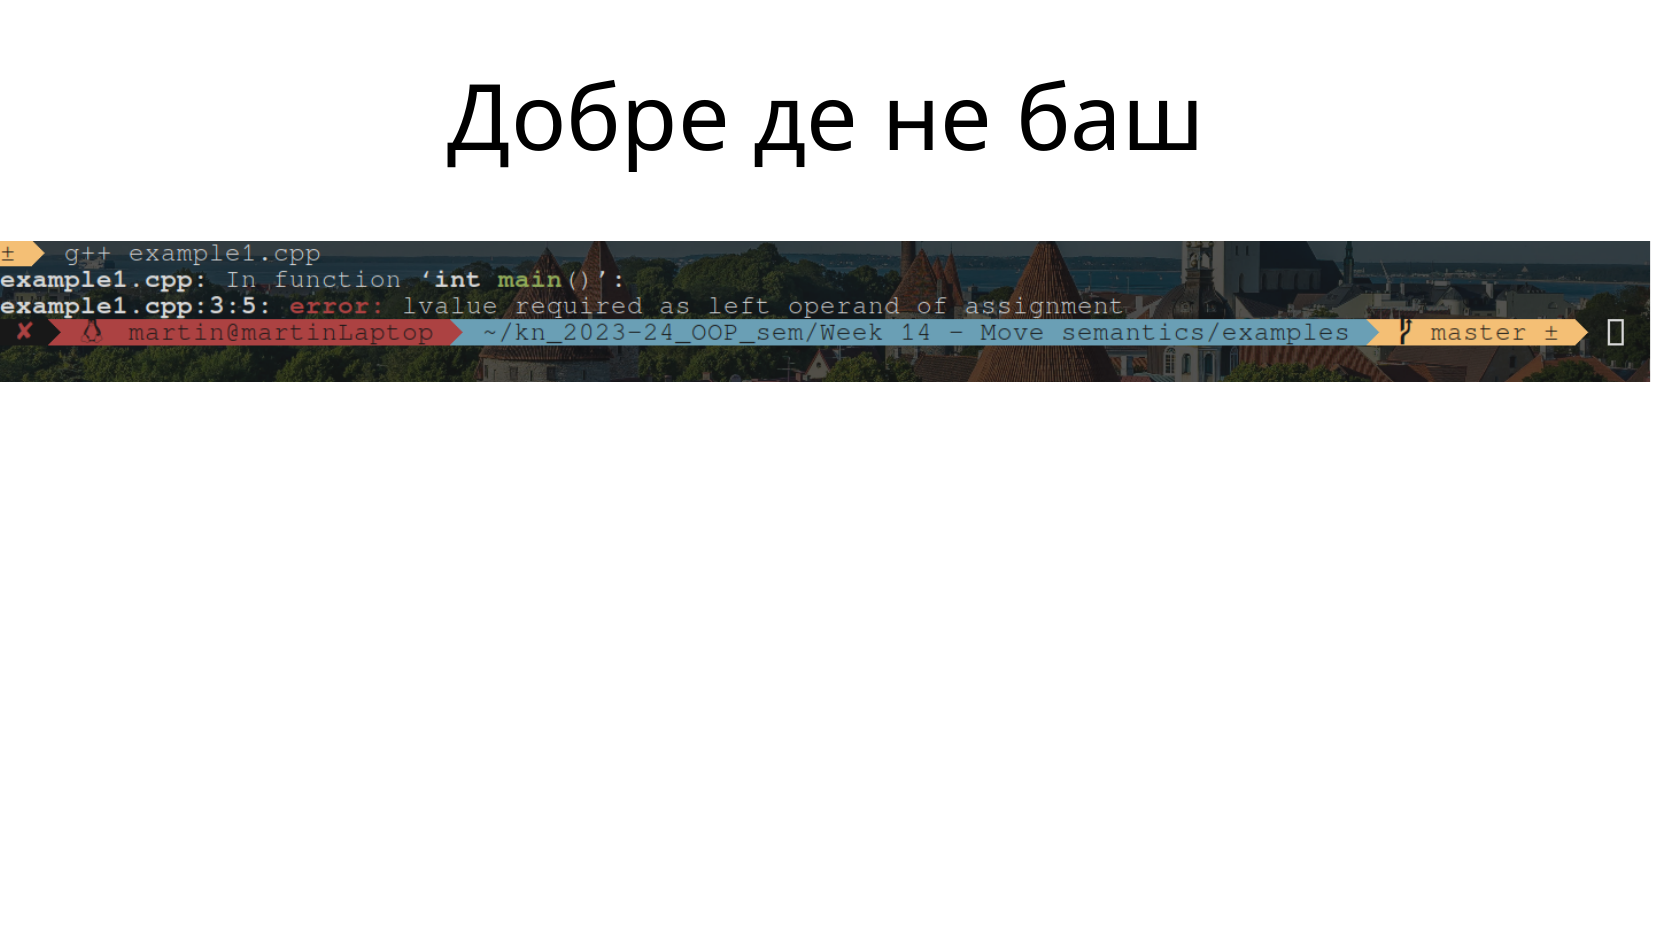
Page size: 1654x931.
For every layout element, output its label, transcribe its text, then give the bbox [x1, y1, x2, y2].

picture [0, 241, 1651, 382]
title Добре де не баш [82, 37, 1571, 193]
